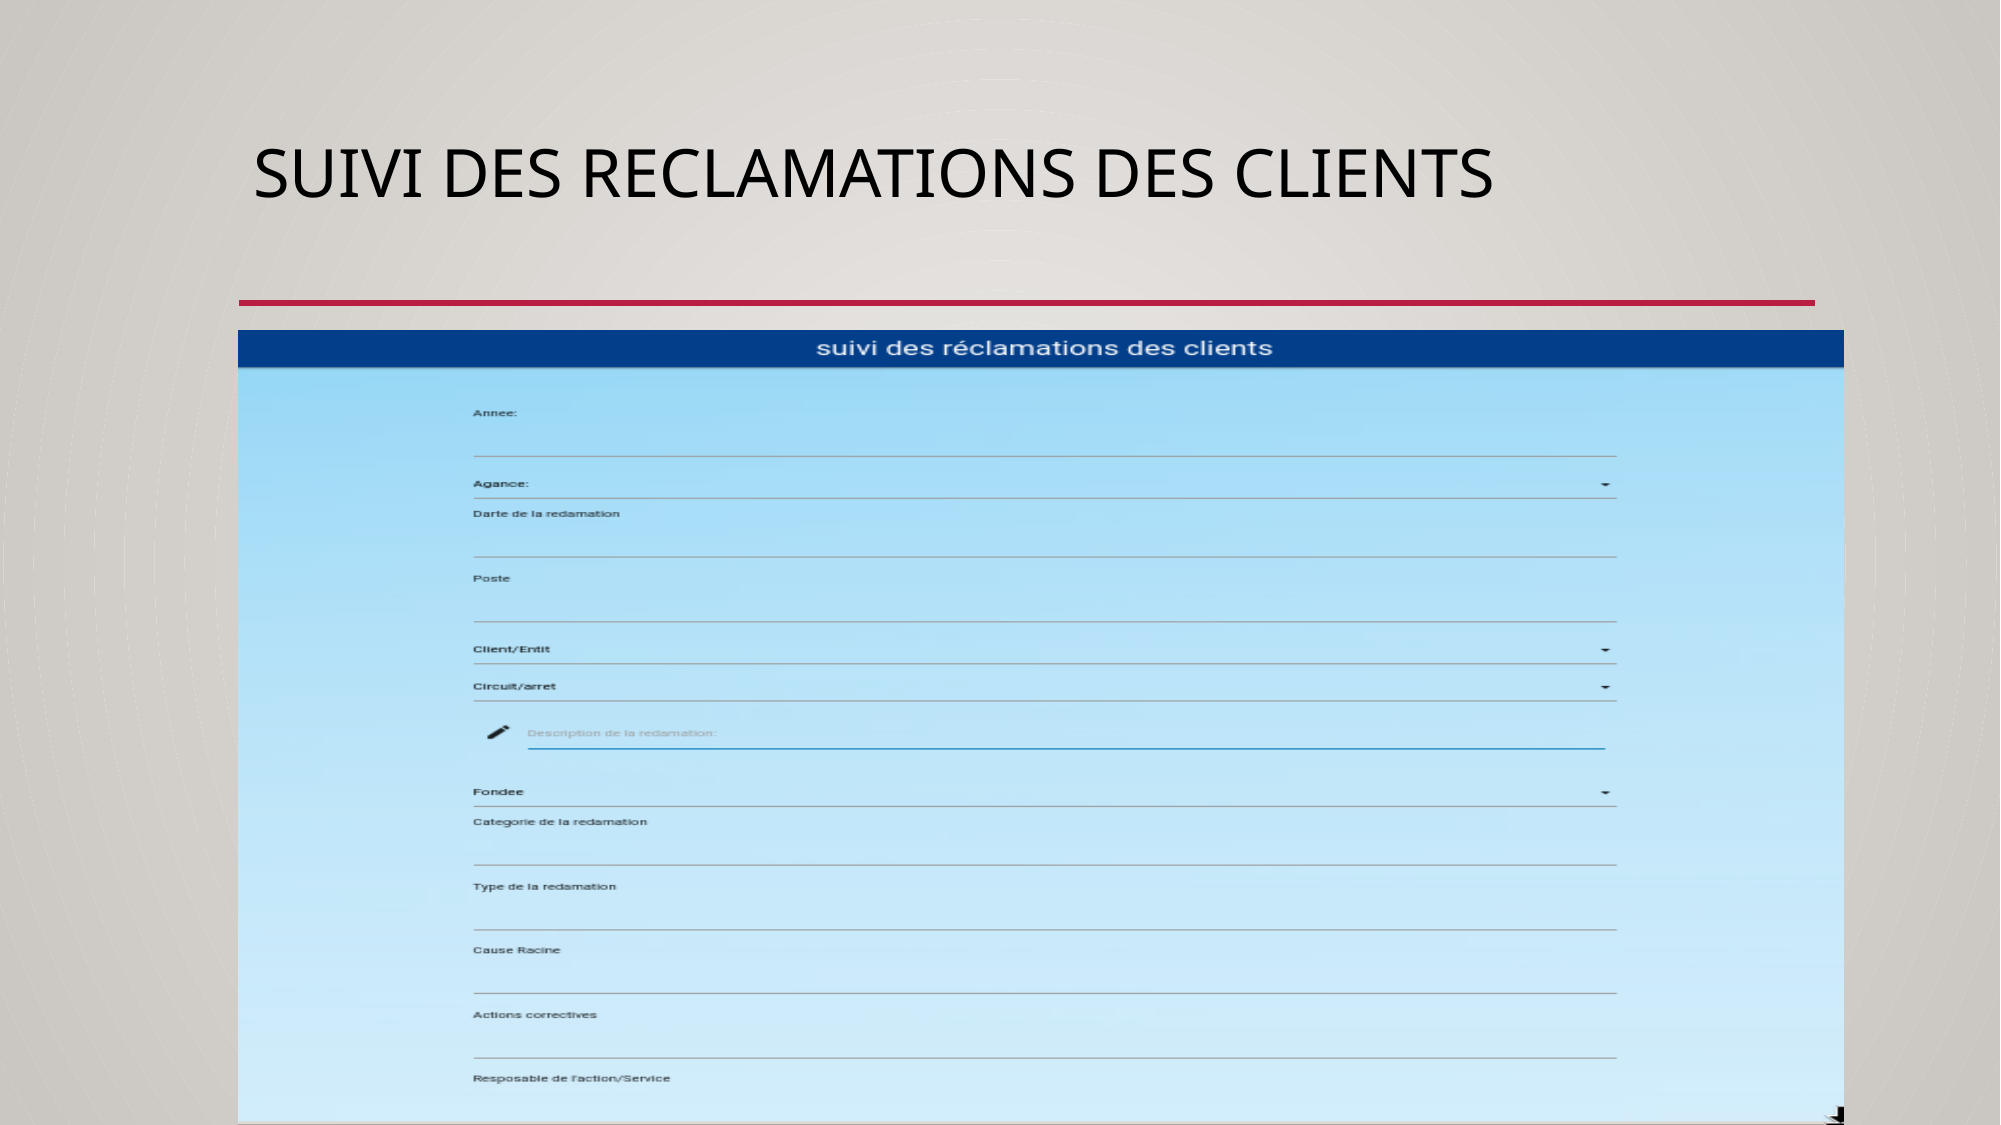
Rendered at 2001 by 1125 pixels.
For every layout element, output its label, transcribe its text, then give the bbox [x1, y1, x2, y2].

picture [238, 330, 1844, 1125]
title Suivi des reclamations des clients [238, 131, 1814, 305]
